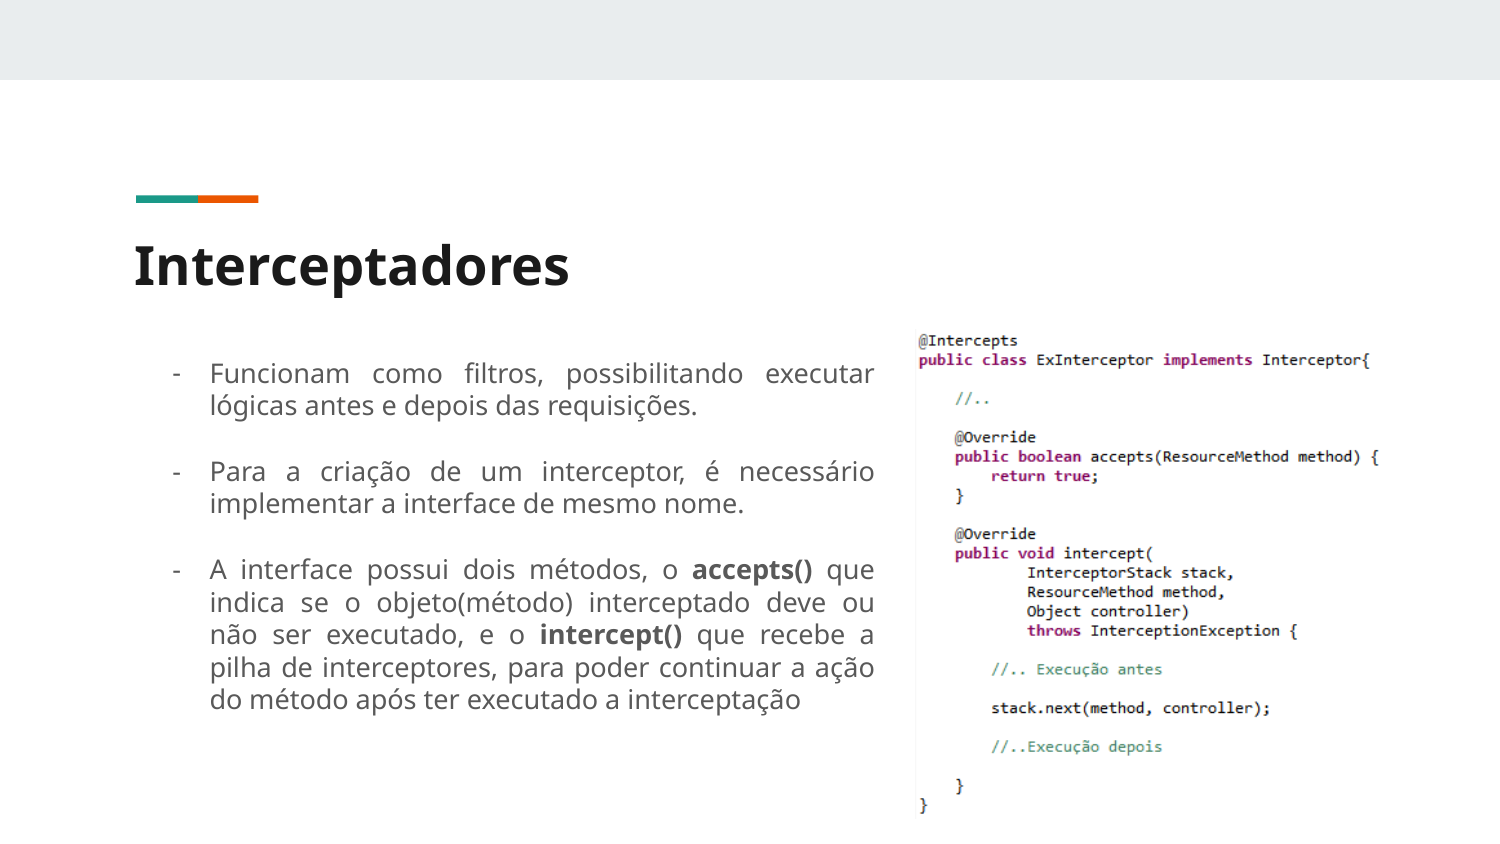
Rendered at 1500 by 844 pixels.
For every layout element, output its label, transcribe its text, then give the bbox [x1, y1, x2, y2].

picture [915, 329, 1399, 819]
list Funcionam como filtros, possibilitando executar lógicas antes e depois das requisições. Para a criação de um interceptor, é necessário implementar a interface de mesmo nome. A interface possui dois métodos, o accepts() que indica se o objeto(método) interceptado deve ou não ser executado, e o intercept() que recebe a pilha de interceptores, para poder continuar a ação do método após ter executado a interceptação [119, 341, 890, 712]
title Interceptadores [119, 216, 1381, 305]
